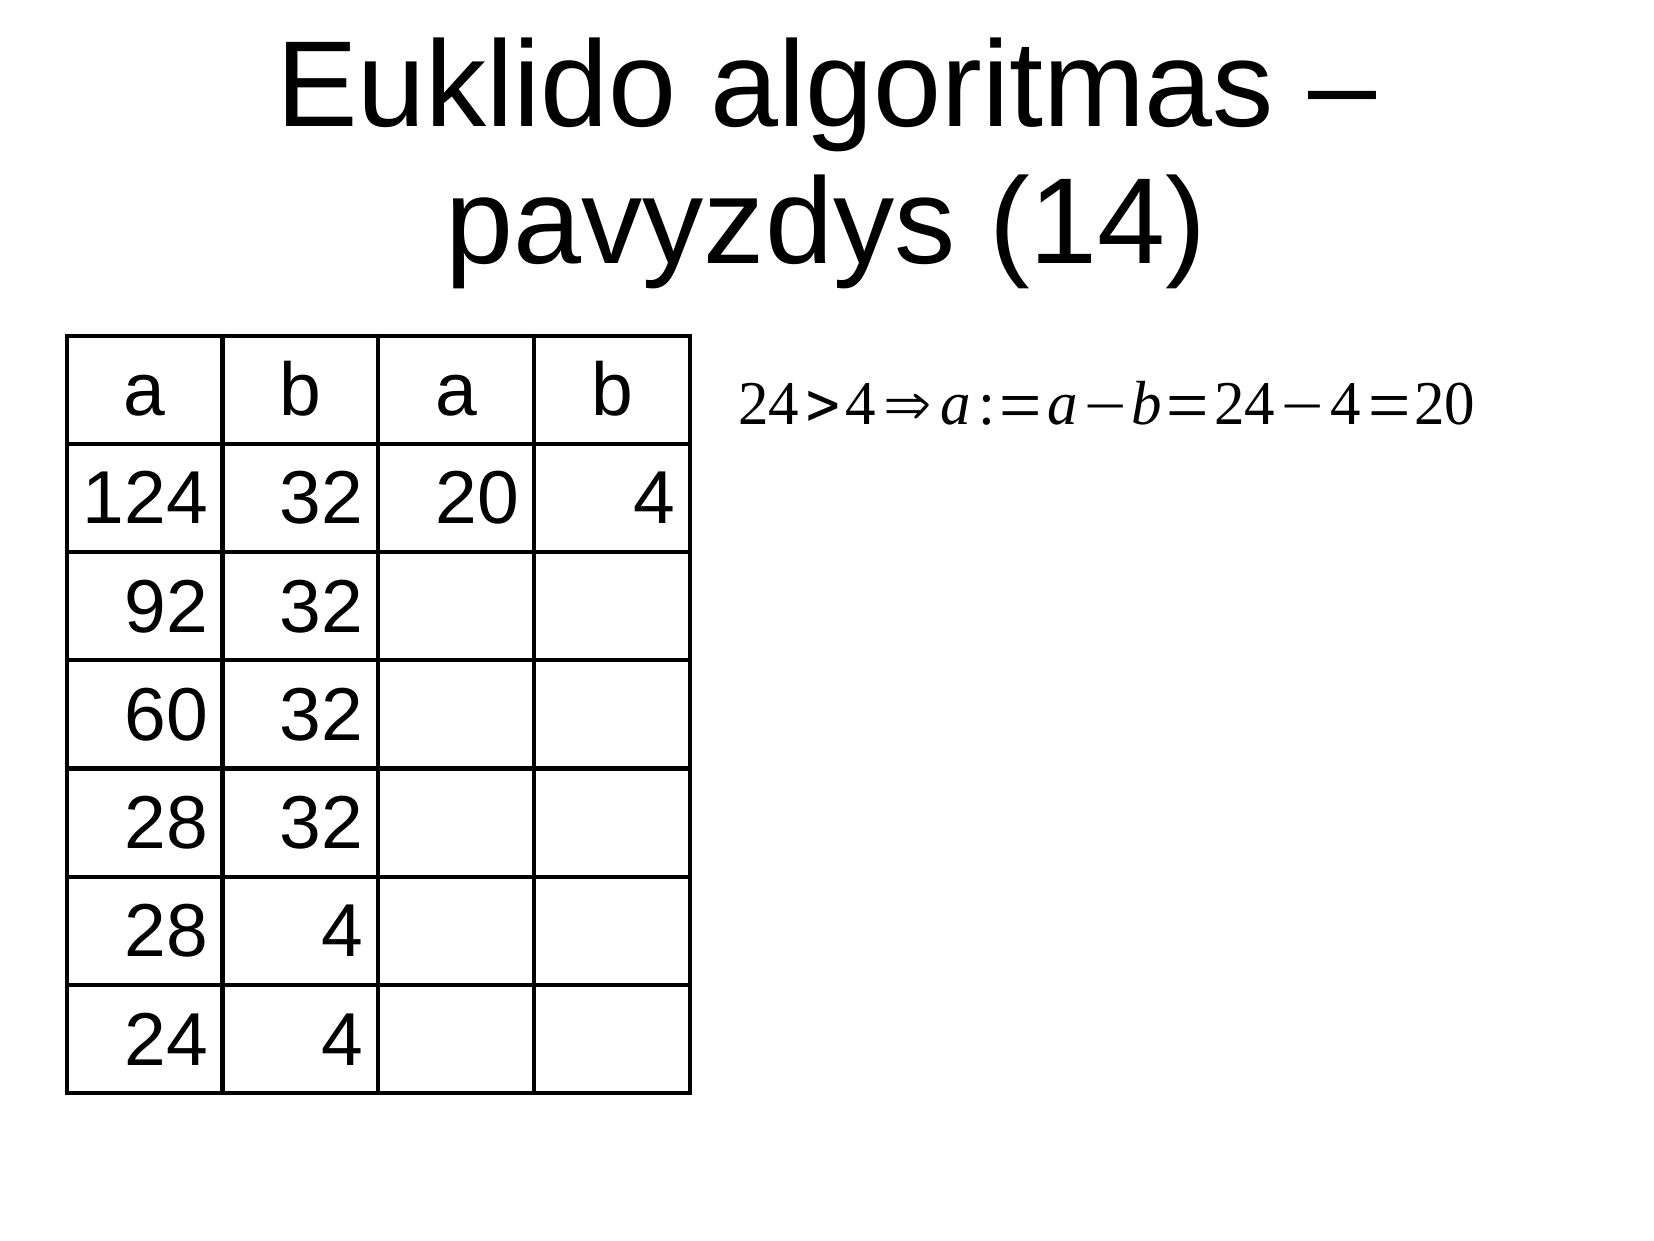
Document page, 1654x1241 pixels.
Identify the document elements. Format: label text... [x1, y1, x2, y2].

table_cell [536, 879, 688, 983]
table_cell 60 [69, 662, 220, 766]
table_cell 4 [536, 446, 688, 550]
table_cell 32 [225, 554, 376, 658]
table_cell 4 [225, 987, 376, 1091]
table_cell [380, 662, 532, 766]
table_cell 32 [225, 662, 376, 766]
table_cell 24 [69, 987, 220, 1091]
table_cell [380, 771, 532, 875]
table_header a [69, 338, 220, 442]
table_header b [536, 338, 688, 442]
table_cell 28 [69, 879, 220, 983]
chart [732, 368, 1483, 438]
table_cell [536, 771, 688, 875]
table_cell 32 [225, 446, 376, 550]
table_cell 20 [380, 446, 532, 550]
table_cell 124 [69, 446, 220, 550]
table_cell 92 [69, 554, 220, 658]
table_cell [380, 554, 532, 658]
table_cell 32 [225, 771, 376, 875]
table_cell [536, 554, 688, 658]
table_cell 4 [225, 879, 376, 983]
table_cell [380, 987, 532, 1091]
table_cell 28 [69, 771, 220, 875]
table_header b [225, 338, 376, 442]
table_cell [536, 987, 688, 1091]
table_cell [536, 662, 688, 766]
title Euklido algoritmas – pavyzdys (14) [82, 16, 1571, 290]
table_cell [380, 879, 532, 983]
table_header a [380, 338, 532, 442]
